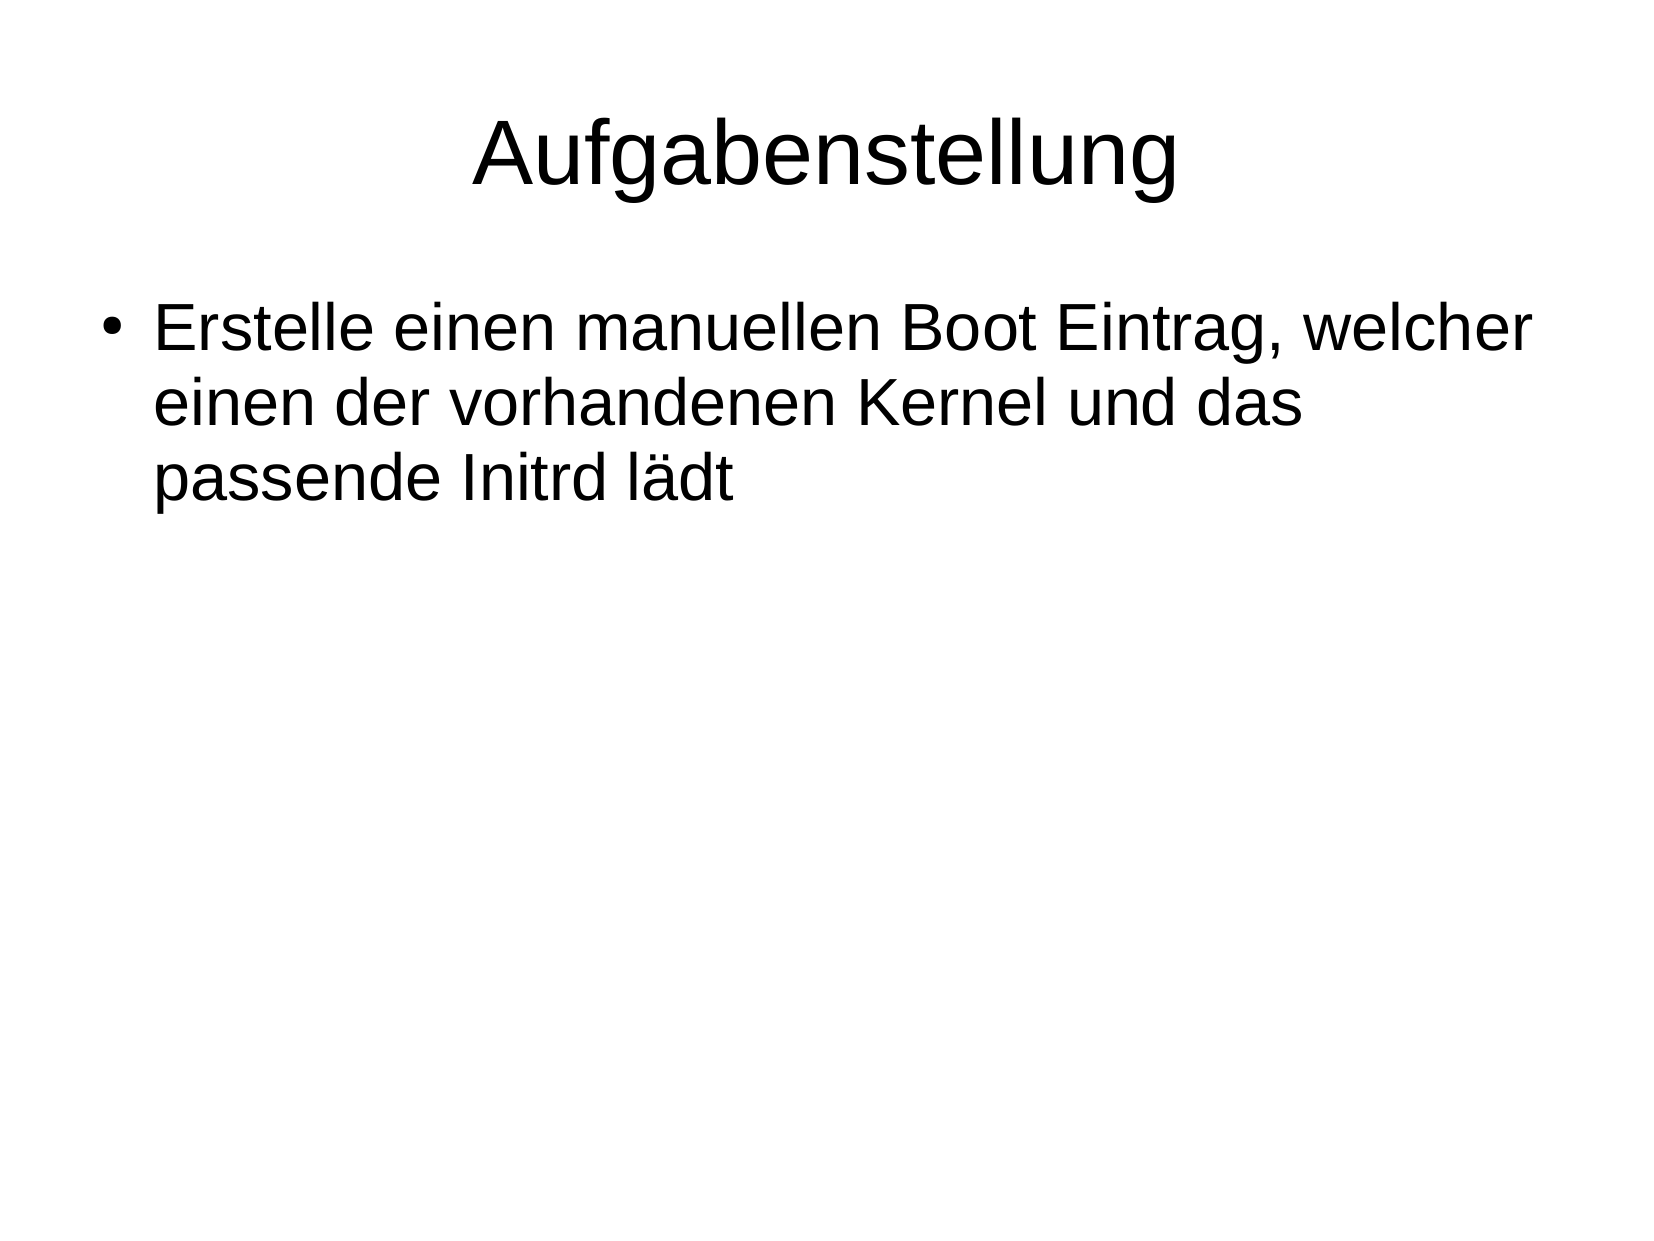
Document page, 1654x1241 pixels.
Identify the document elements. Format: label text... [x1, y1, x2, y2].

list Erstelle einen manuellen Boot Eintrag, welcher einen der vorhandenen Kernel und das passende Initrd lädt [82, 290, 1571, 1010]
title Aufgabenstellung [82, 49, 1571, 257]
